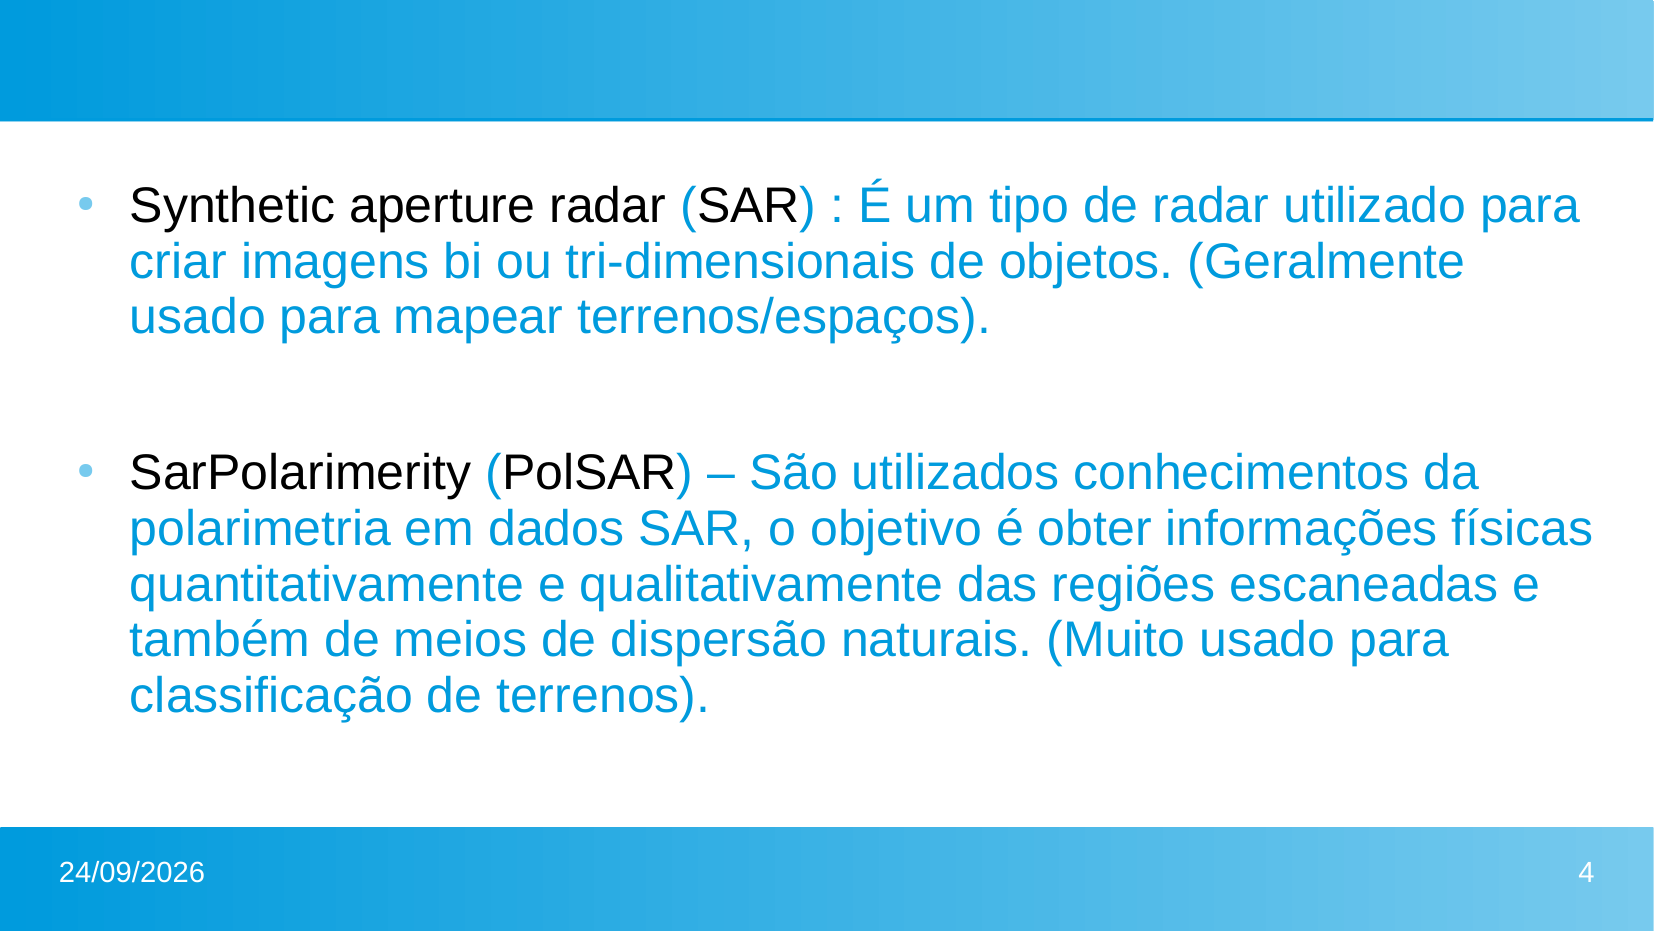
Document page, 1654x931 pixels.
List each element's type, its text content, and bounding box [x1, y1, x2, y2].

list Synthetic aperture radar (SAR) : É um tipo de radar utilizado para criar imagens bi ou tri-dimensionais de objetos. (Geralmente usado para mapear terrenos/espaços). SarPolarimerity (PolSAR) – São utilizados conhecimentos da polarimetria em dados SAR, o objetivo é obter informações físicas quantitativamente e qualitativamente das regiões escaneadas e também de meios de dispersão naturais. (Muito usado para classificação de terrenos). [59, 177, 1595, 768]
